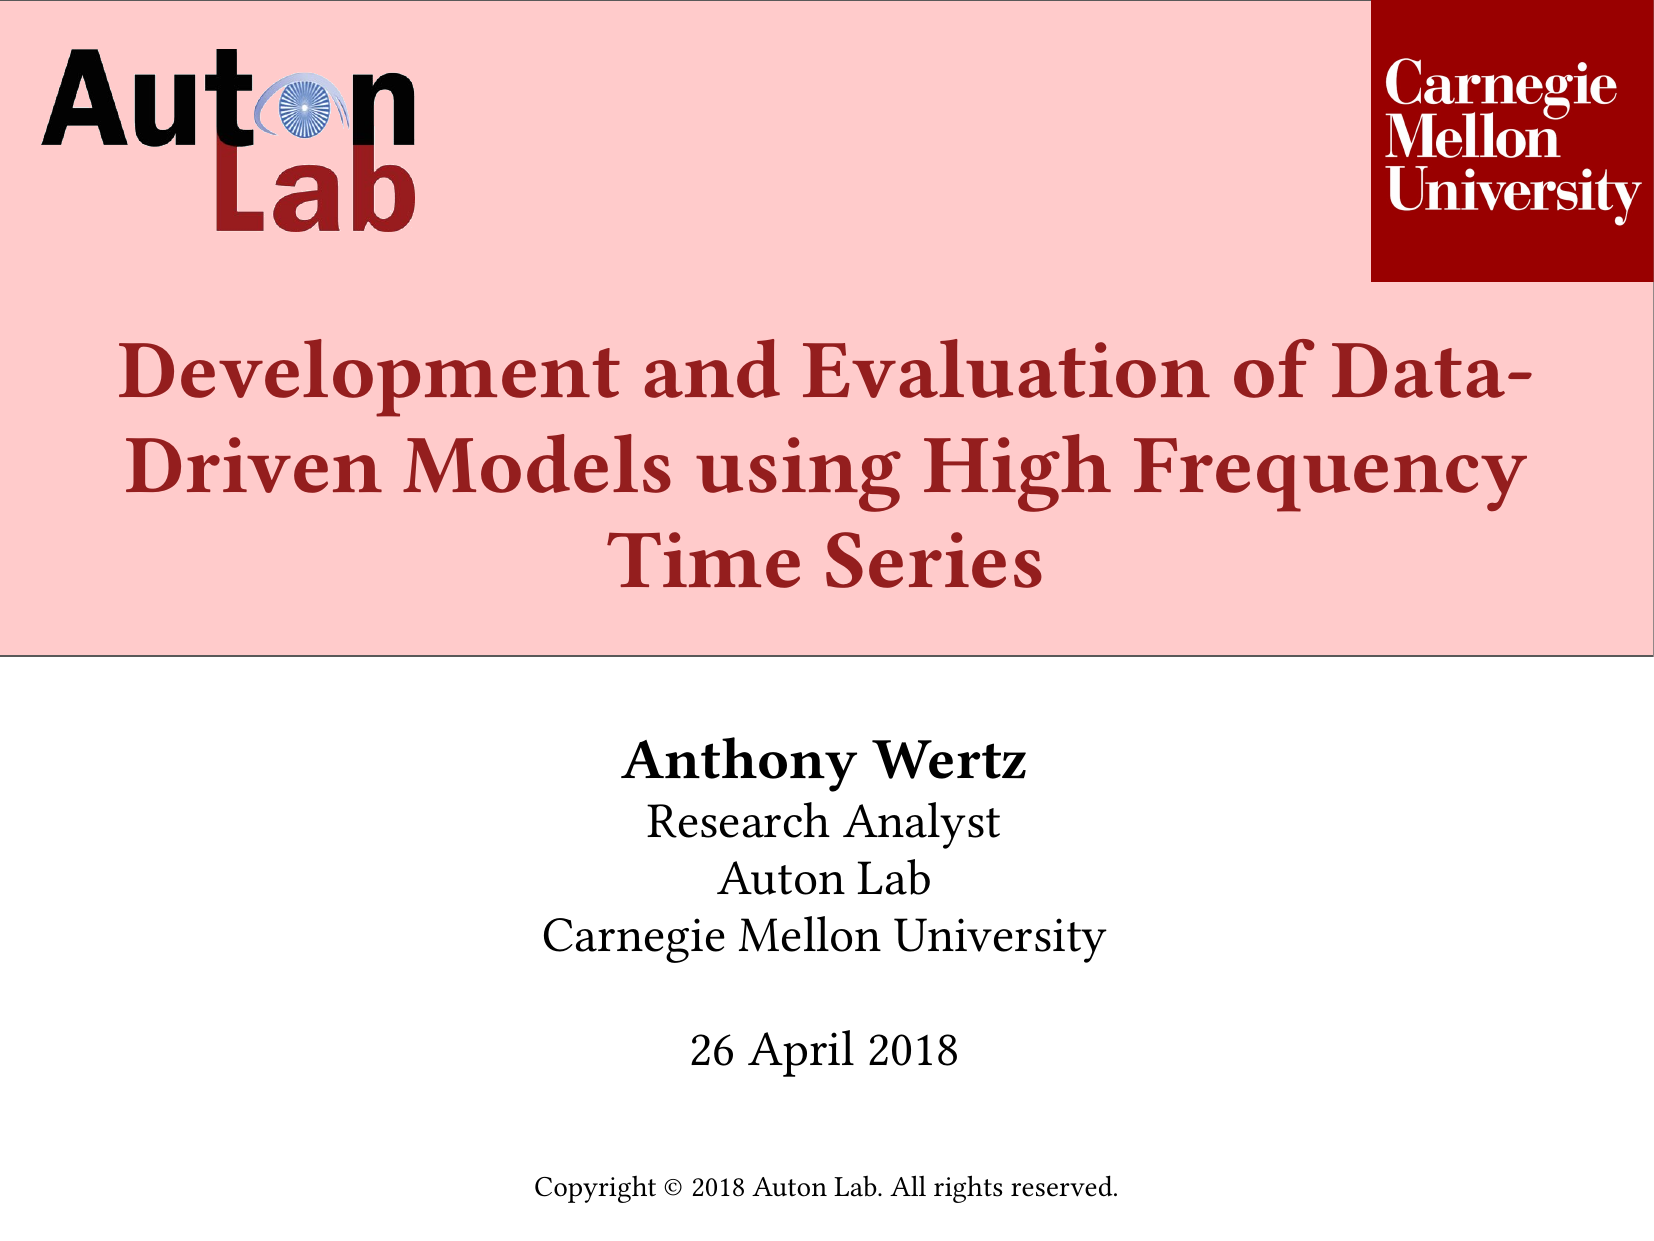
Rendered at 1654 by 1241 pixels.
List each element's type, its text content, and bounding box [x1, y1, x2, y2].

picture [41, 49, 415, 232]
subtitle Anthony Wertz Research Analyst Auton Lab Carnegie Mellon University 26 April 2018 [15, 675, 1636, 1130]
picture [1371, 0, 1654, 282]
title Development and Evaluation of Data-Driven Models using High Frequency Time Series [24, 285, 1630, 646]
